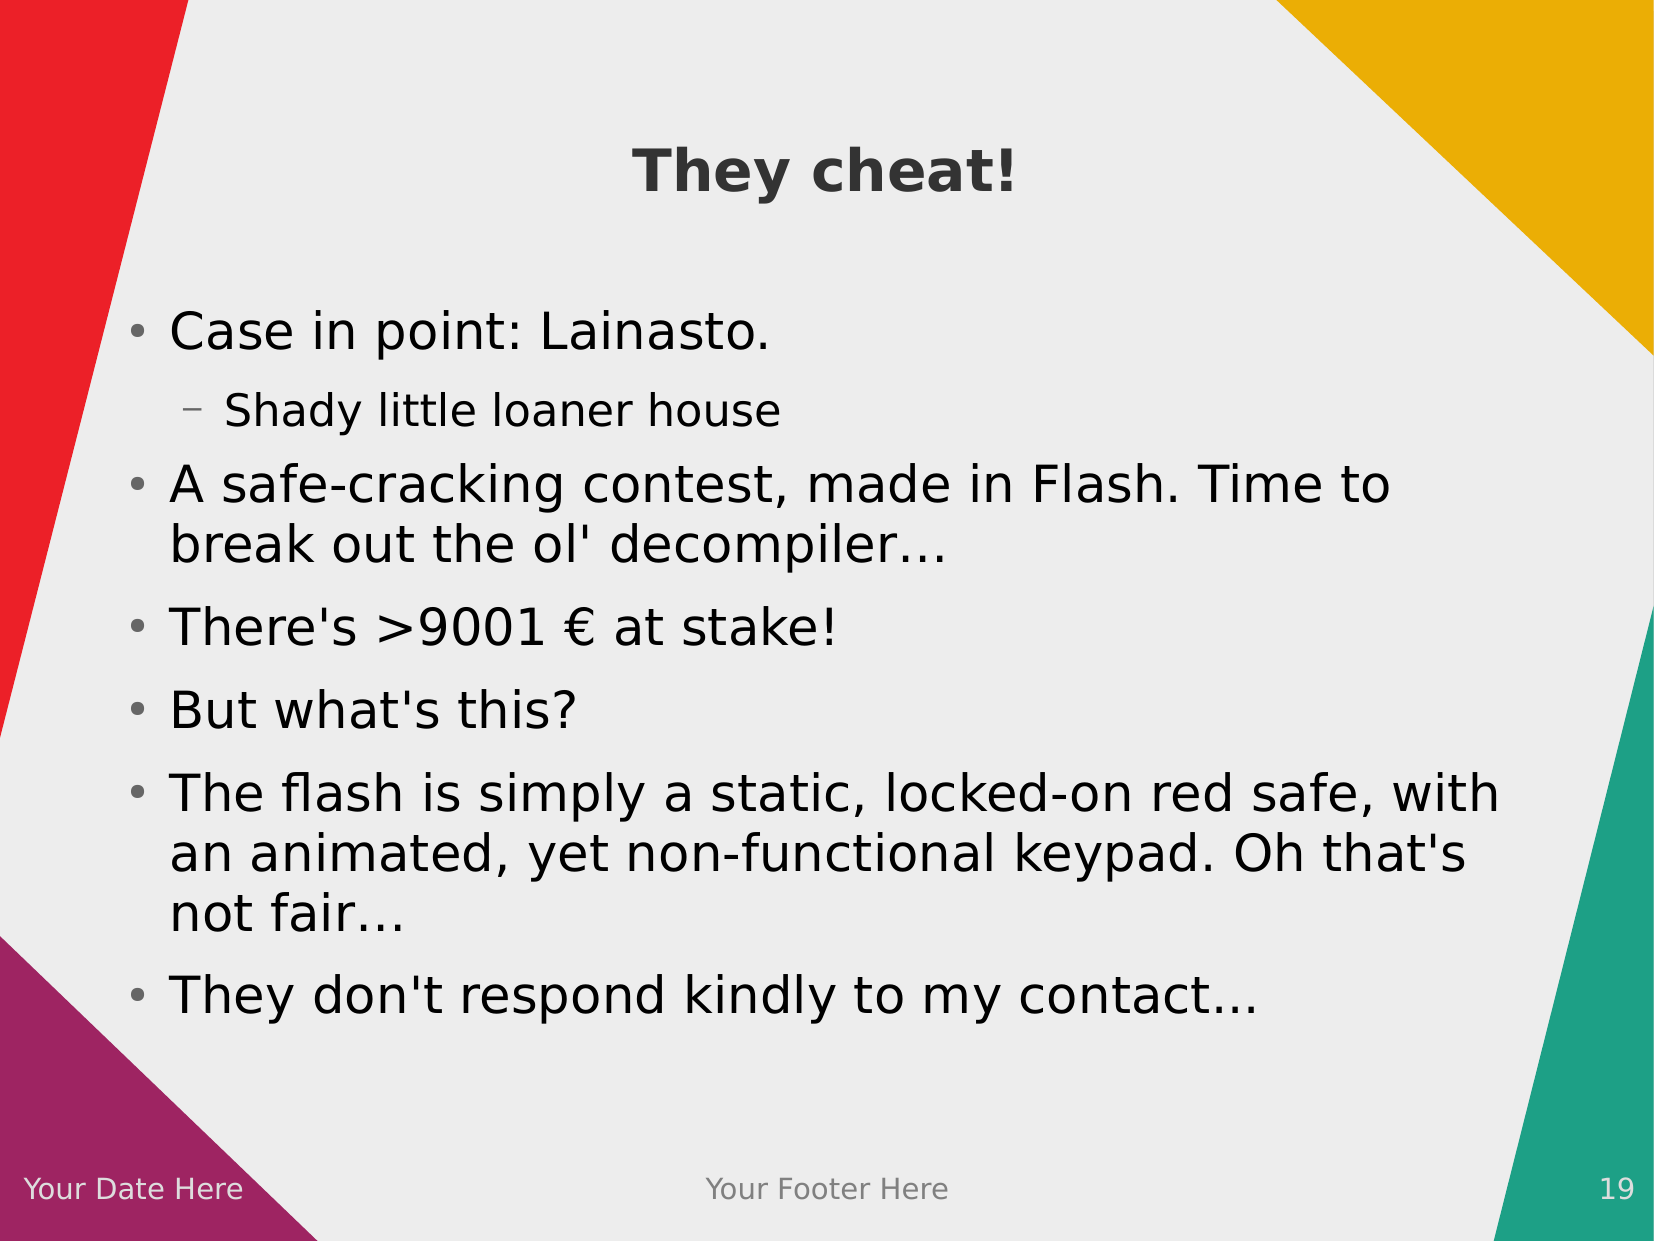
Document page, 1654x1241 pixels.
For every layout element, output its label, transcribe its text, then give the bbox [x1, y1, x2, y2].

title They cheat! [114, 73, 1539, 271]
list Case in point: Lainasto. Shady little loaner house A safe-cracking contest, made in Flash. Time to break out the ol' decompiler… There's >9001 € at stake! But what's this? The flash is simply a static, locked-on red safe, with an animated, yet non-functional keypad. Oh that's not fair… They don't respond kindly to my contact... [114, 302, 1539, 1033]
